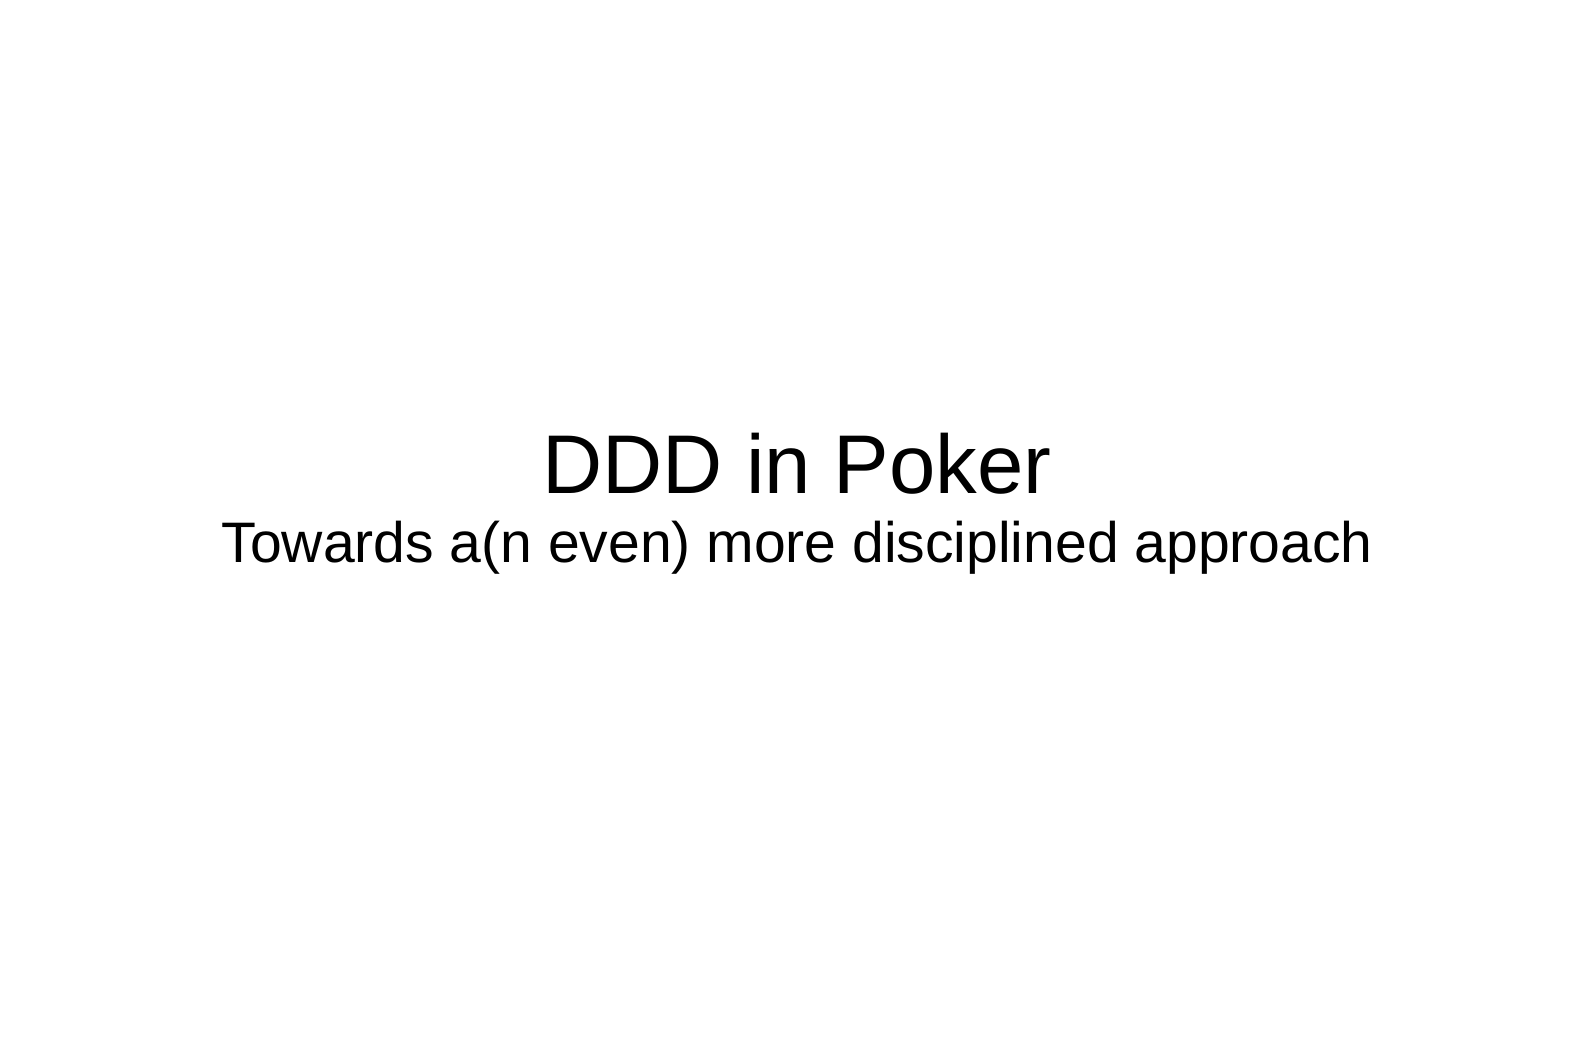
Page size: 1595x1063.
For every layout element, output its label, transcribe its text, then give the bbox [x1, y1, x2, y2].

subtitle DDD in Poker Towards a(n even) more disciplined approach [79, 42, 1515, 951]
